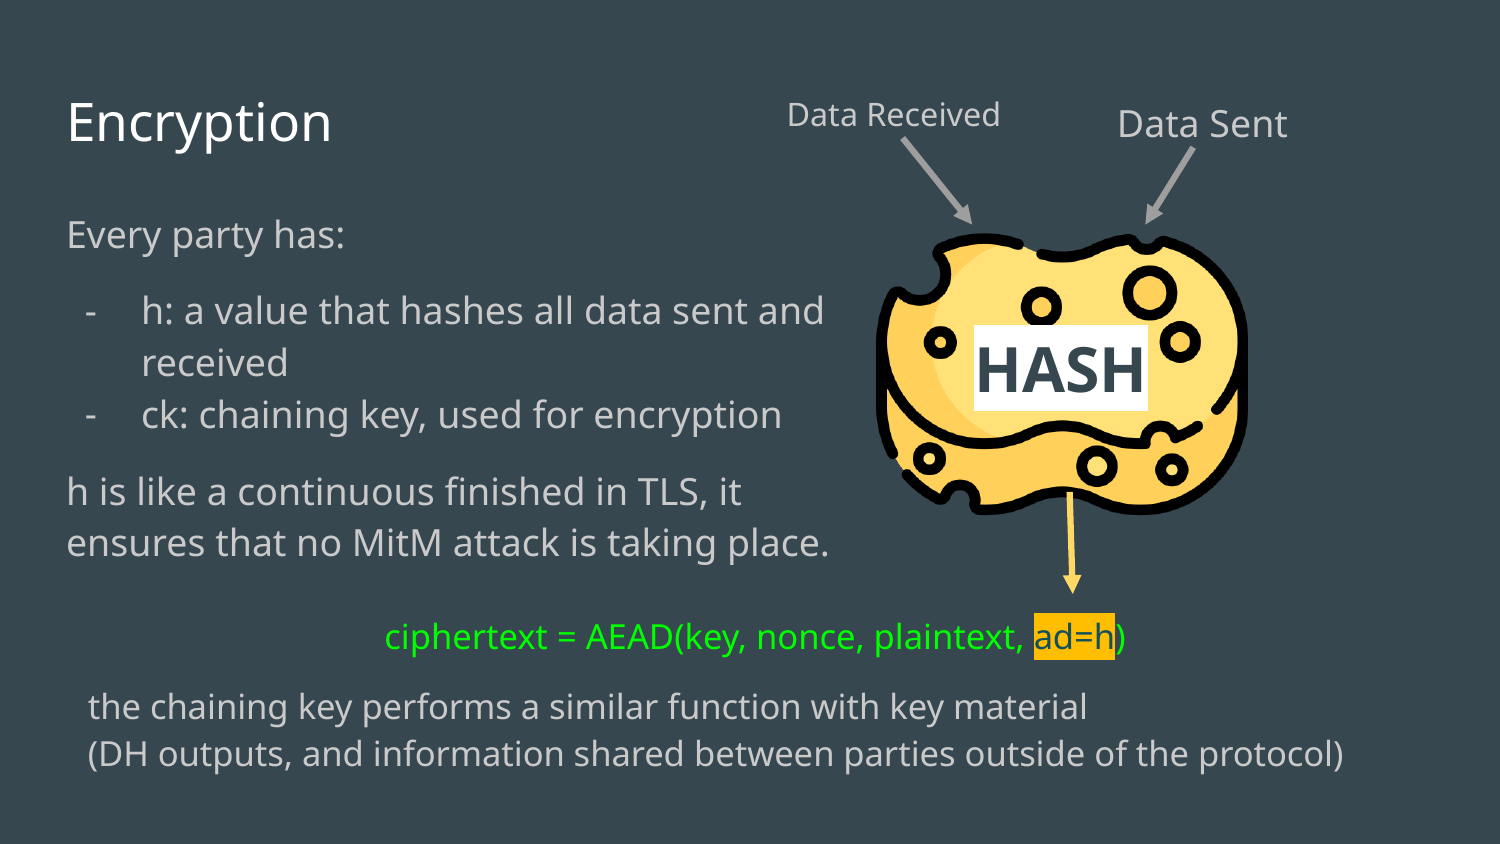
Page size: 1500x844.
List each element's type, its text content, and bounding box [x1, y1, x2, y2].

title Encryption [923, 72, 1449, 167]
list HASH [959, 303, 1227, 452]
picture [876, 188, 1248, 560]
list the chaining key performs a similar function with key material (DH outputs, and information shared between parties outside of the protocol) [72, 663, 1400, 791]
list ciphertext = AEAD(key, nonce, plaintext, ad=h) [369, 593, 1158, 663]
list Data Received [771, 72, 1029, 157]
list Every party has: h: a value that hashes all data sent and received ck: chaining key, used for encryption h is like a continuous finished in TLS, it ensures that no MitM attack is taking place. [51, 189, 866, 750]
list Data Sent [1101, 78, 1359, 162]
title Encryption [51, 72, 921, 167]
